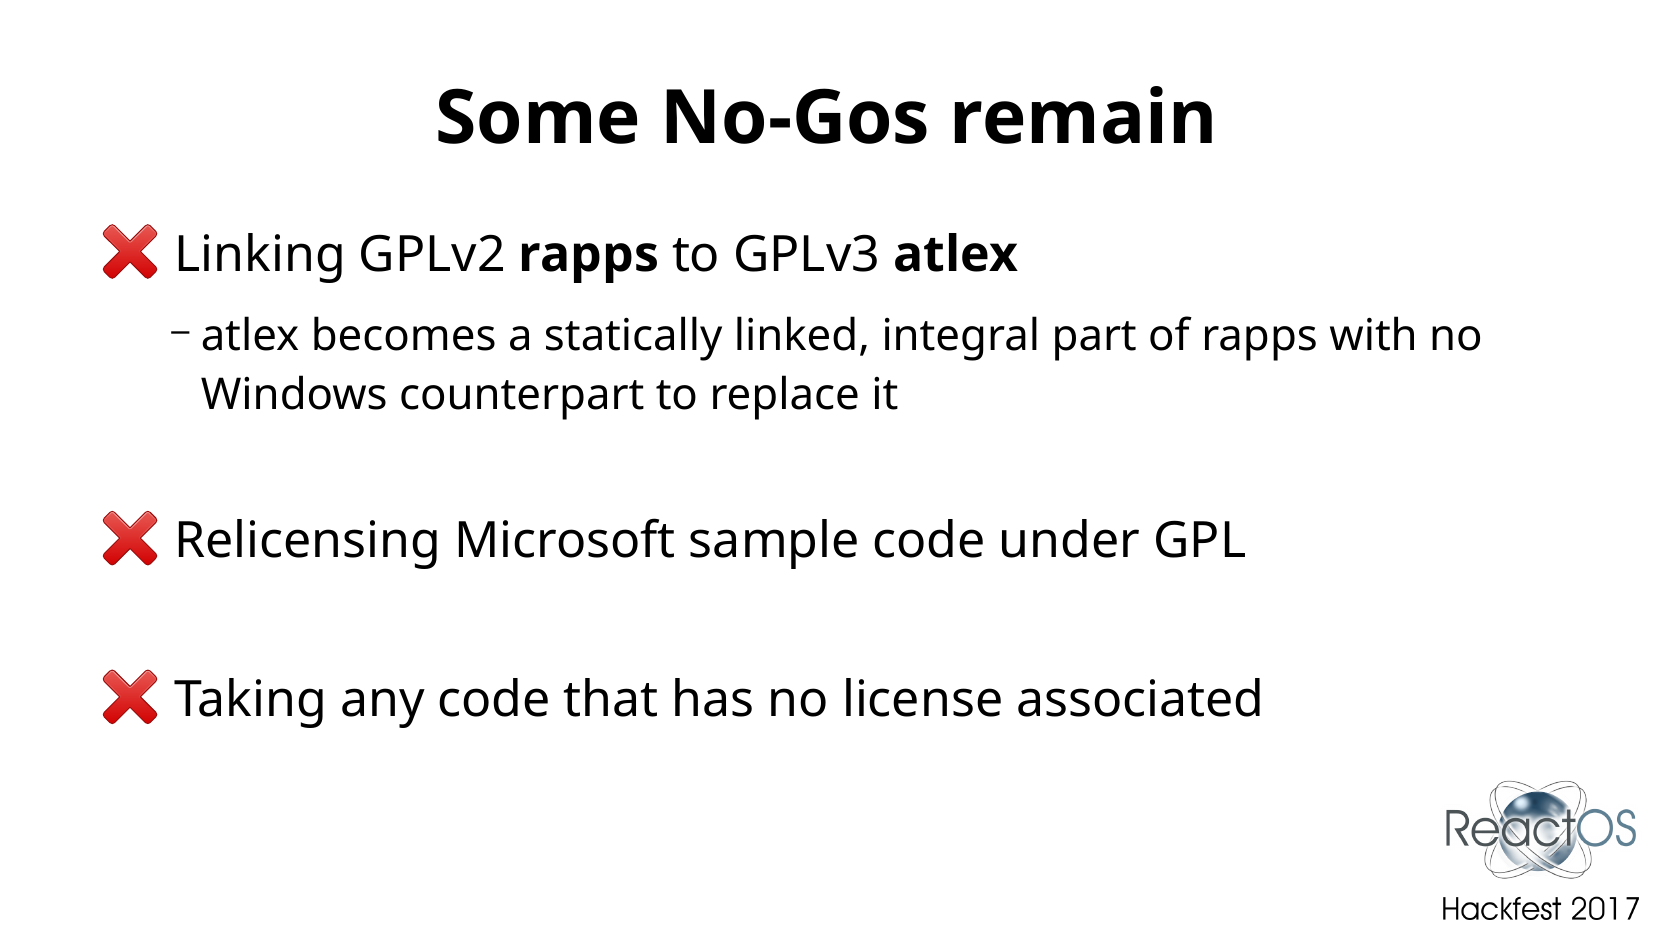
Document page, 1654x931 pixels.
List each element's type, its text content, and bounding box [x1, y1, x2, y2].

list Linking GPLv2 rapps to GPLv3 atlex atlex becomes a statically linked, integral part of rapps with no Windows counterpart to replace it Relicensing Microsoft sample code under GPL Taking any code that has no license associated [82, 217, 1571, 886]
title Some No-Gos remain [82, 37, 1571, 193]
picture [1440, 779, 1642, 920]
